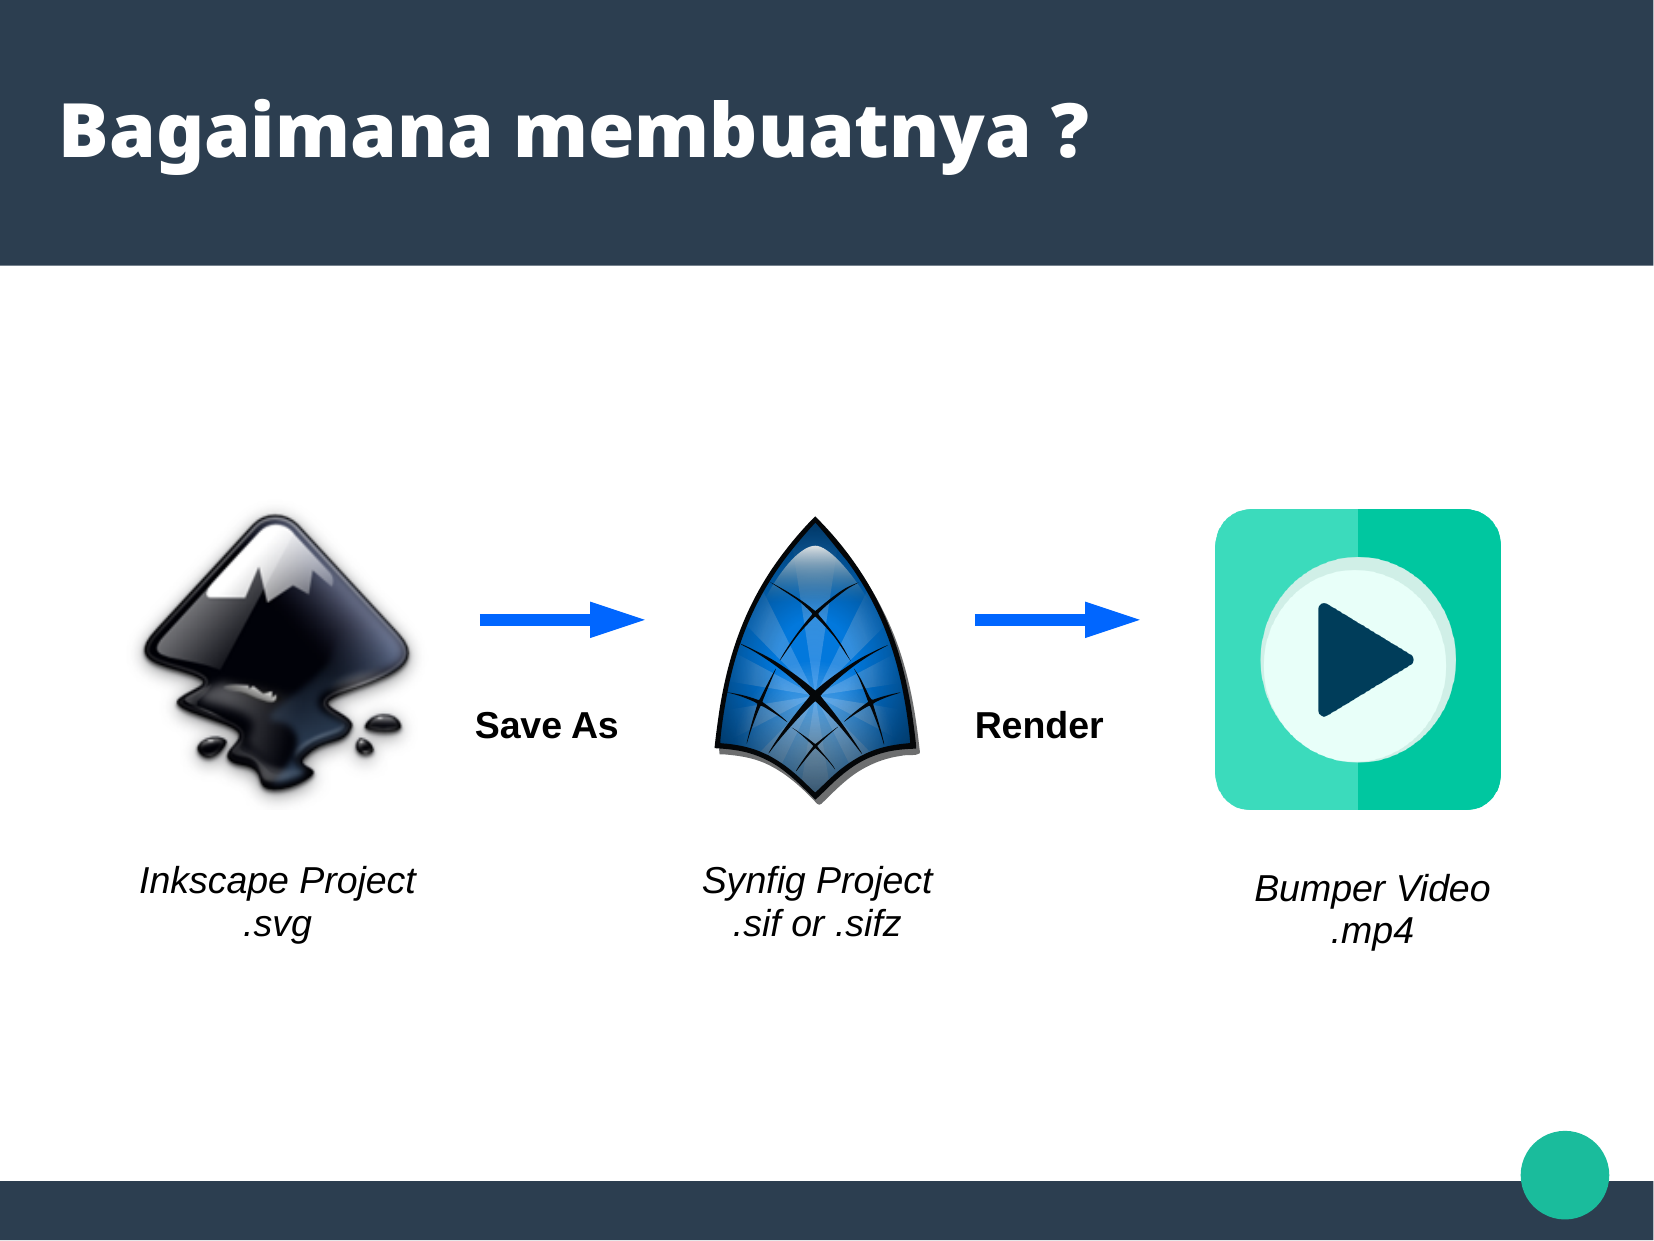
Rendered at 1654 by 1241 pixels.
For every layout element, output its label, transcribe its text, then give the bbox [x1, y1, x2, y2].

text_box Save As [460, 696, 656, 824]
picture [705, 503, 923, 819]
text_box Inkscape Project .svg [104, 852, 450, 1035]
title Bagaimana membuatnya ? [59, 49, 1595, 207]
text_box Render [959, 696, 1155, 824]
text_box Bumper Video .mp4 [1199, 860, 1545, 1043]
picture [1215, 509, 1501, 811]
text_box Synfig Project .sif or .sifz [644, 852, 990, 985]
picture [105, 494, 443, 810]
